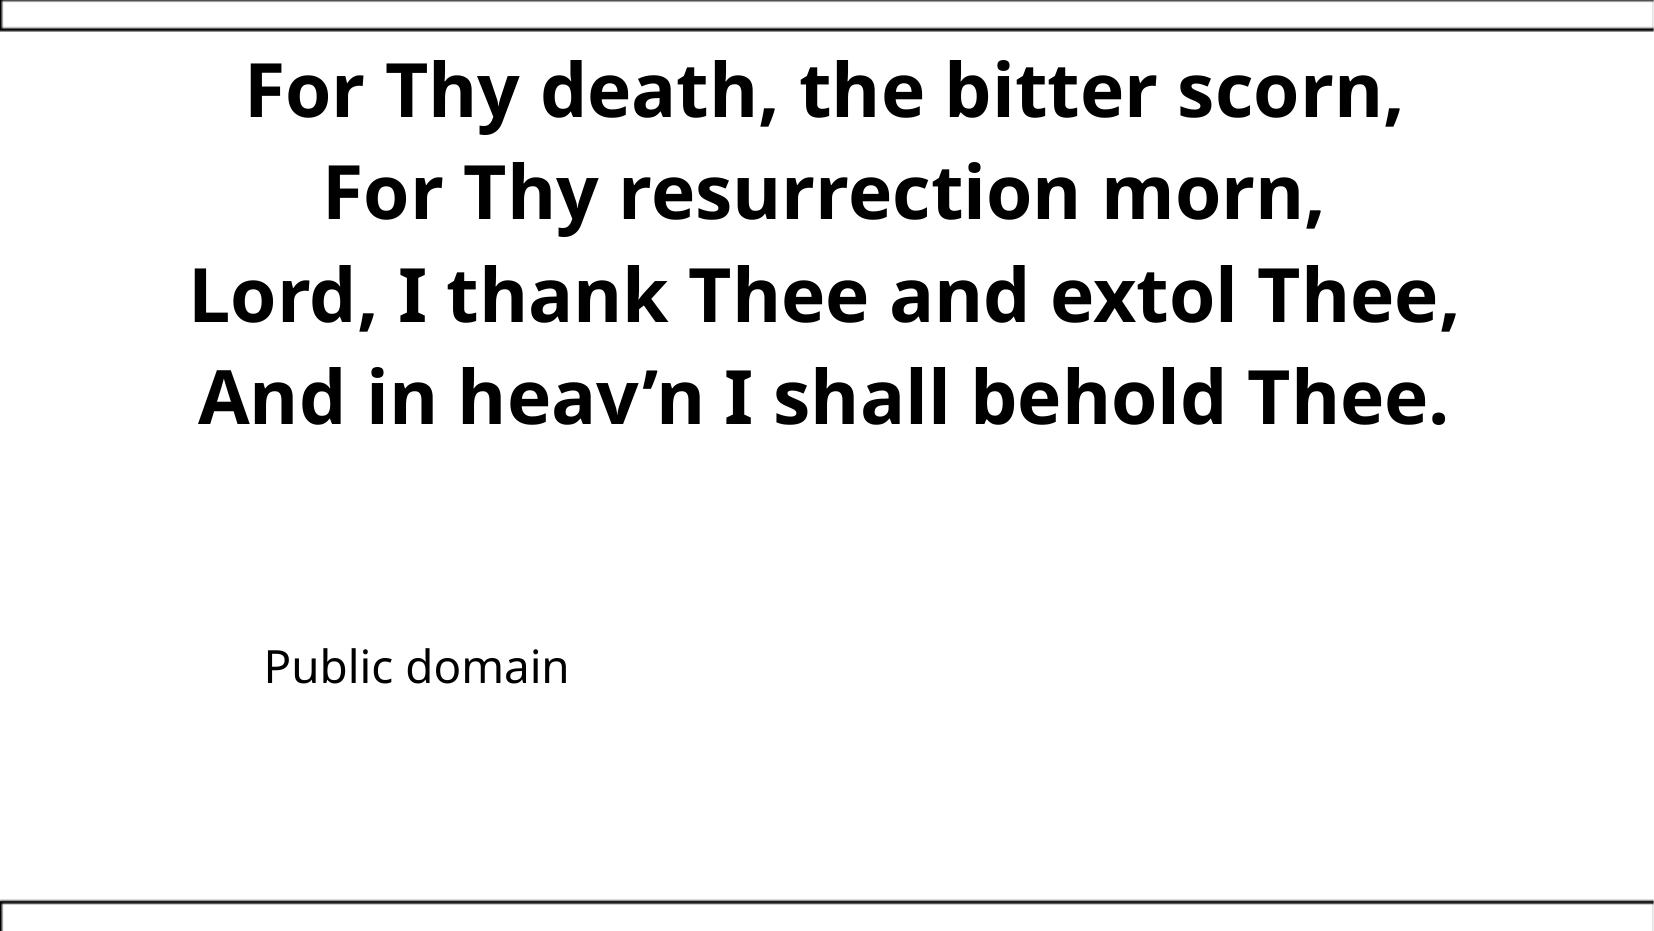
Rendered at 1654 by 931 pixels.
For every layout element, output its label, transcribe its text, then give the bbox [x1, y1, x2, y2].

text_box For Thy death, the bitter scorn, For Thy resurrection morn, Lord, I thank Thee and extol Thee, And in heav’n I shall behold Thee. Public domain [105, 30, 1546, 748]
picture [0, 0, 1654, 931]
